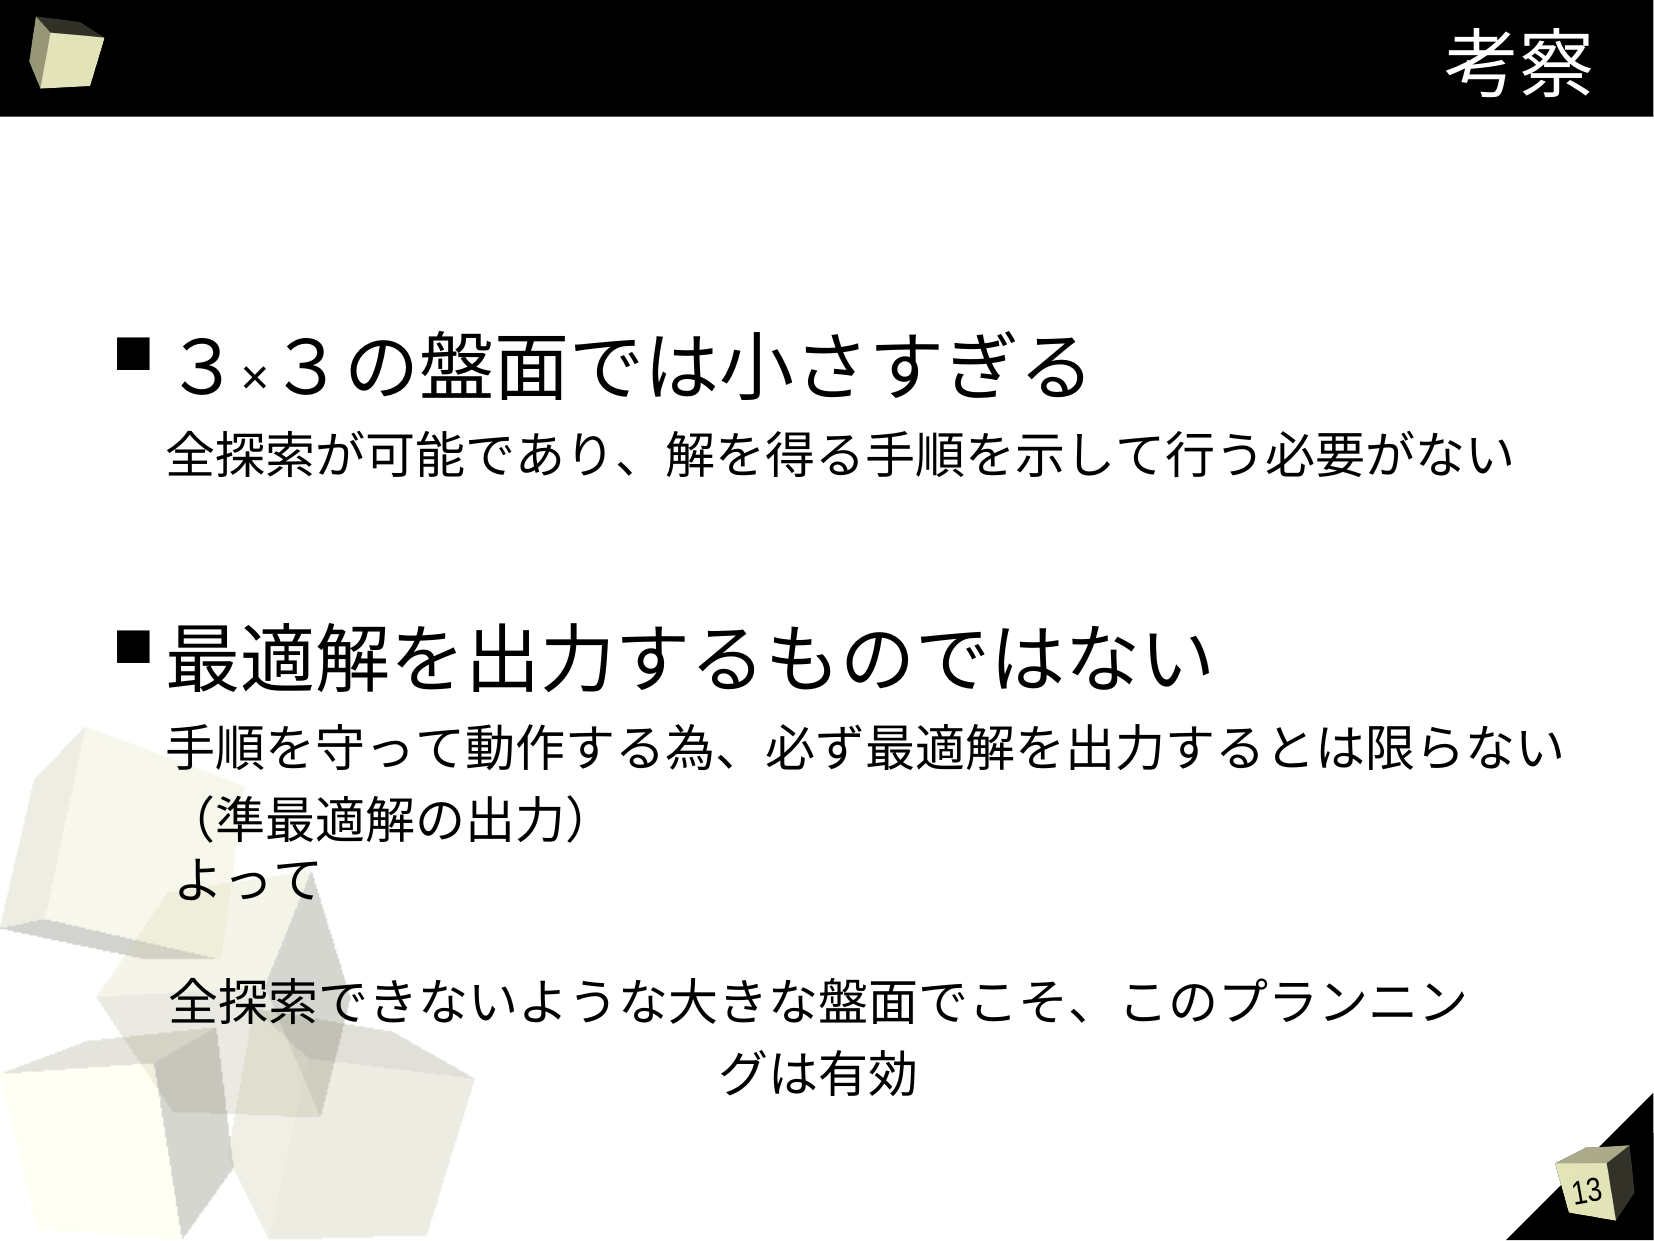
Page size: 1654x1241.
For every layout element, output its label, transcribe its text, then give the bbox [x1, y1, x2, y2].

text_box 全探索できないような大きな盤面でこそ、このプランニングは有効 [150, 963, 1486, 1107]
picture [0, 726, 477, 1241]
list ３×３の盤面では小さすぎる 全探索が可能であり、解を得る手順を示して行う必要がない 最適解を出力するものではない 手順を守って動作する為、必ず最適解を出力するとは限らない （準最適解の出力） [94, 307, 1583, 761]
text_box よって [83, 823, 414, 930]
title 考察 [118, 0, 1595, 119]
